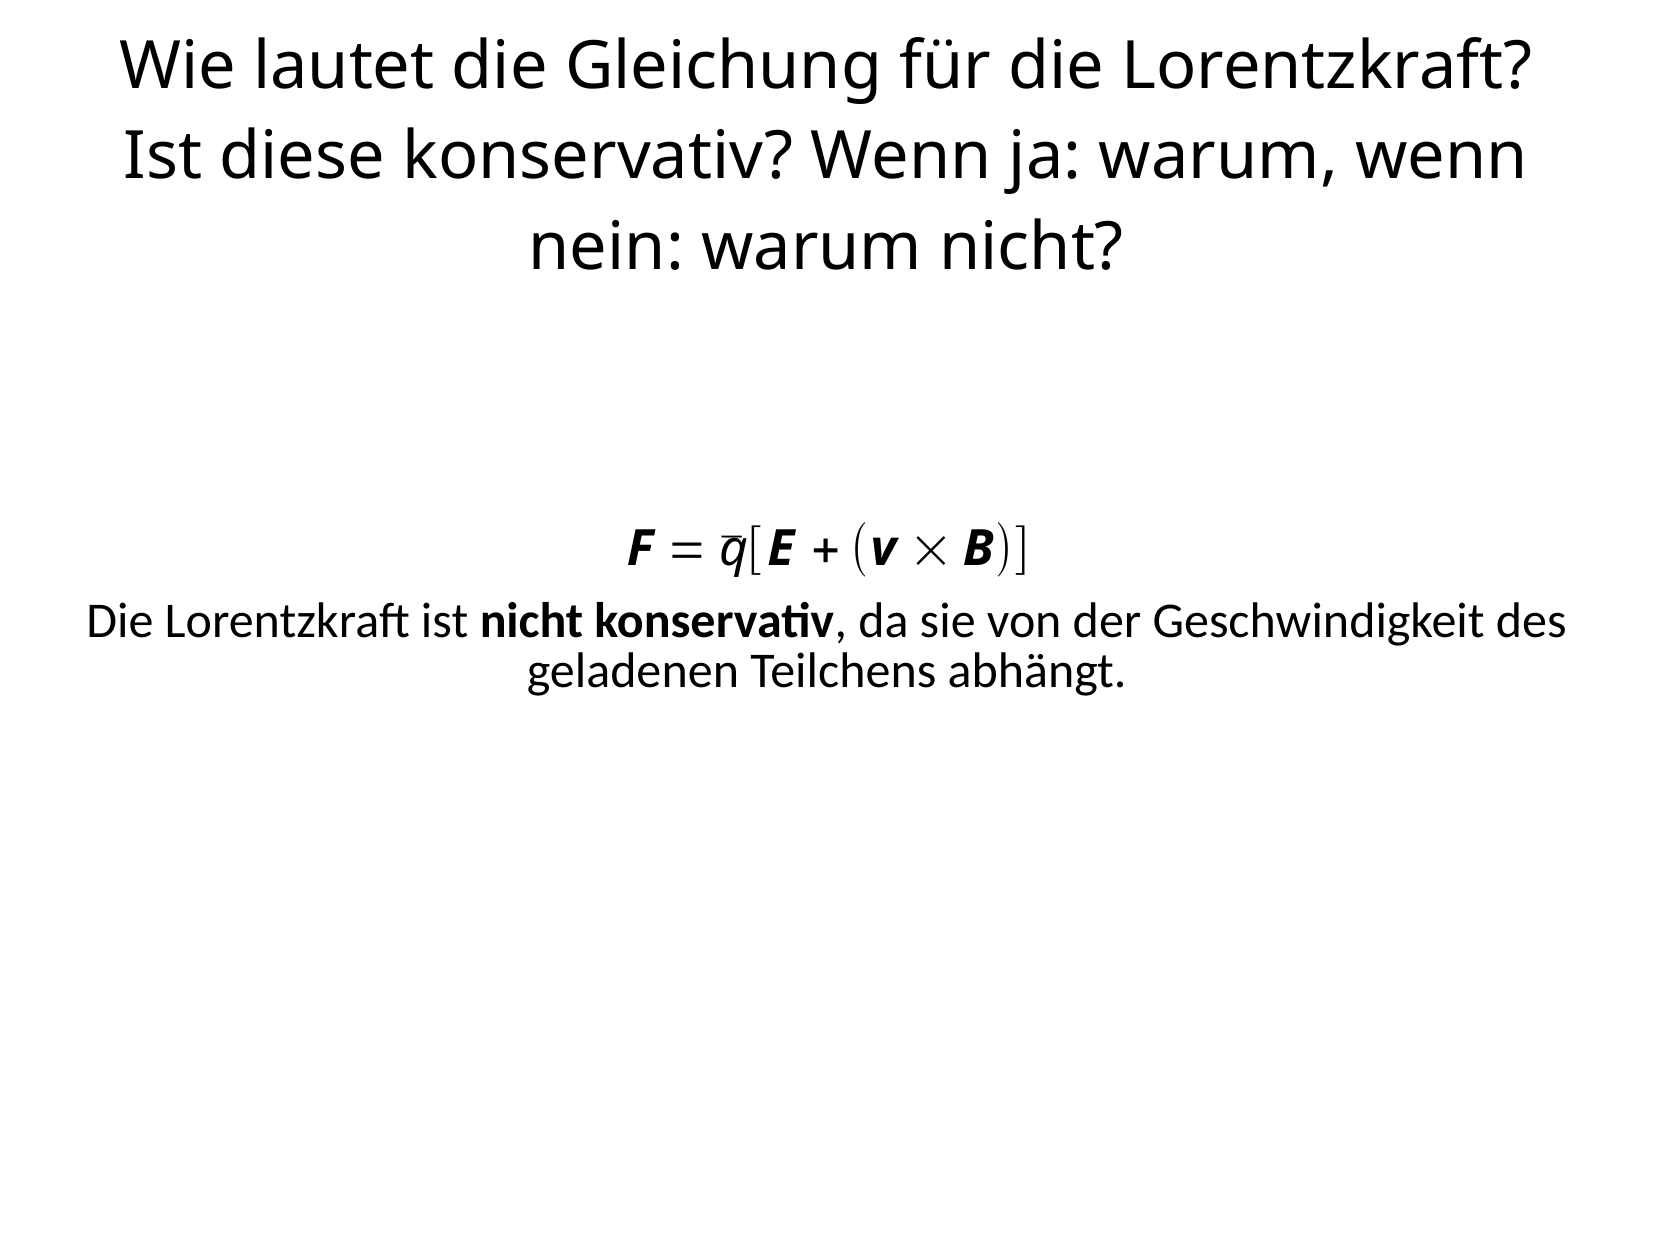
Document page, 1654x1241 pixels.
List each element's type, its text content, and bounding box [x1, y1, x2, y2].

chart [619, 518, 1035, 580]
subtitle Die Lorentzkraft ist nicht konservativ, da sie von der Geschwindigkeit des geladenen Teilchens abhängt. [82, 290, 1571, 1010]
title Wie lautet die Gleichung für die Lorentzkraft? Ist diese konservativ? Wenn ja: warum, wenn nein: warum nicht? [82, 19, 1571, 287]
